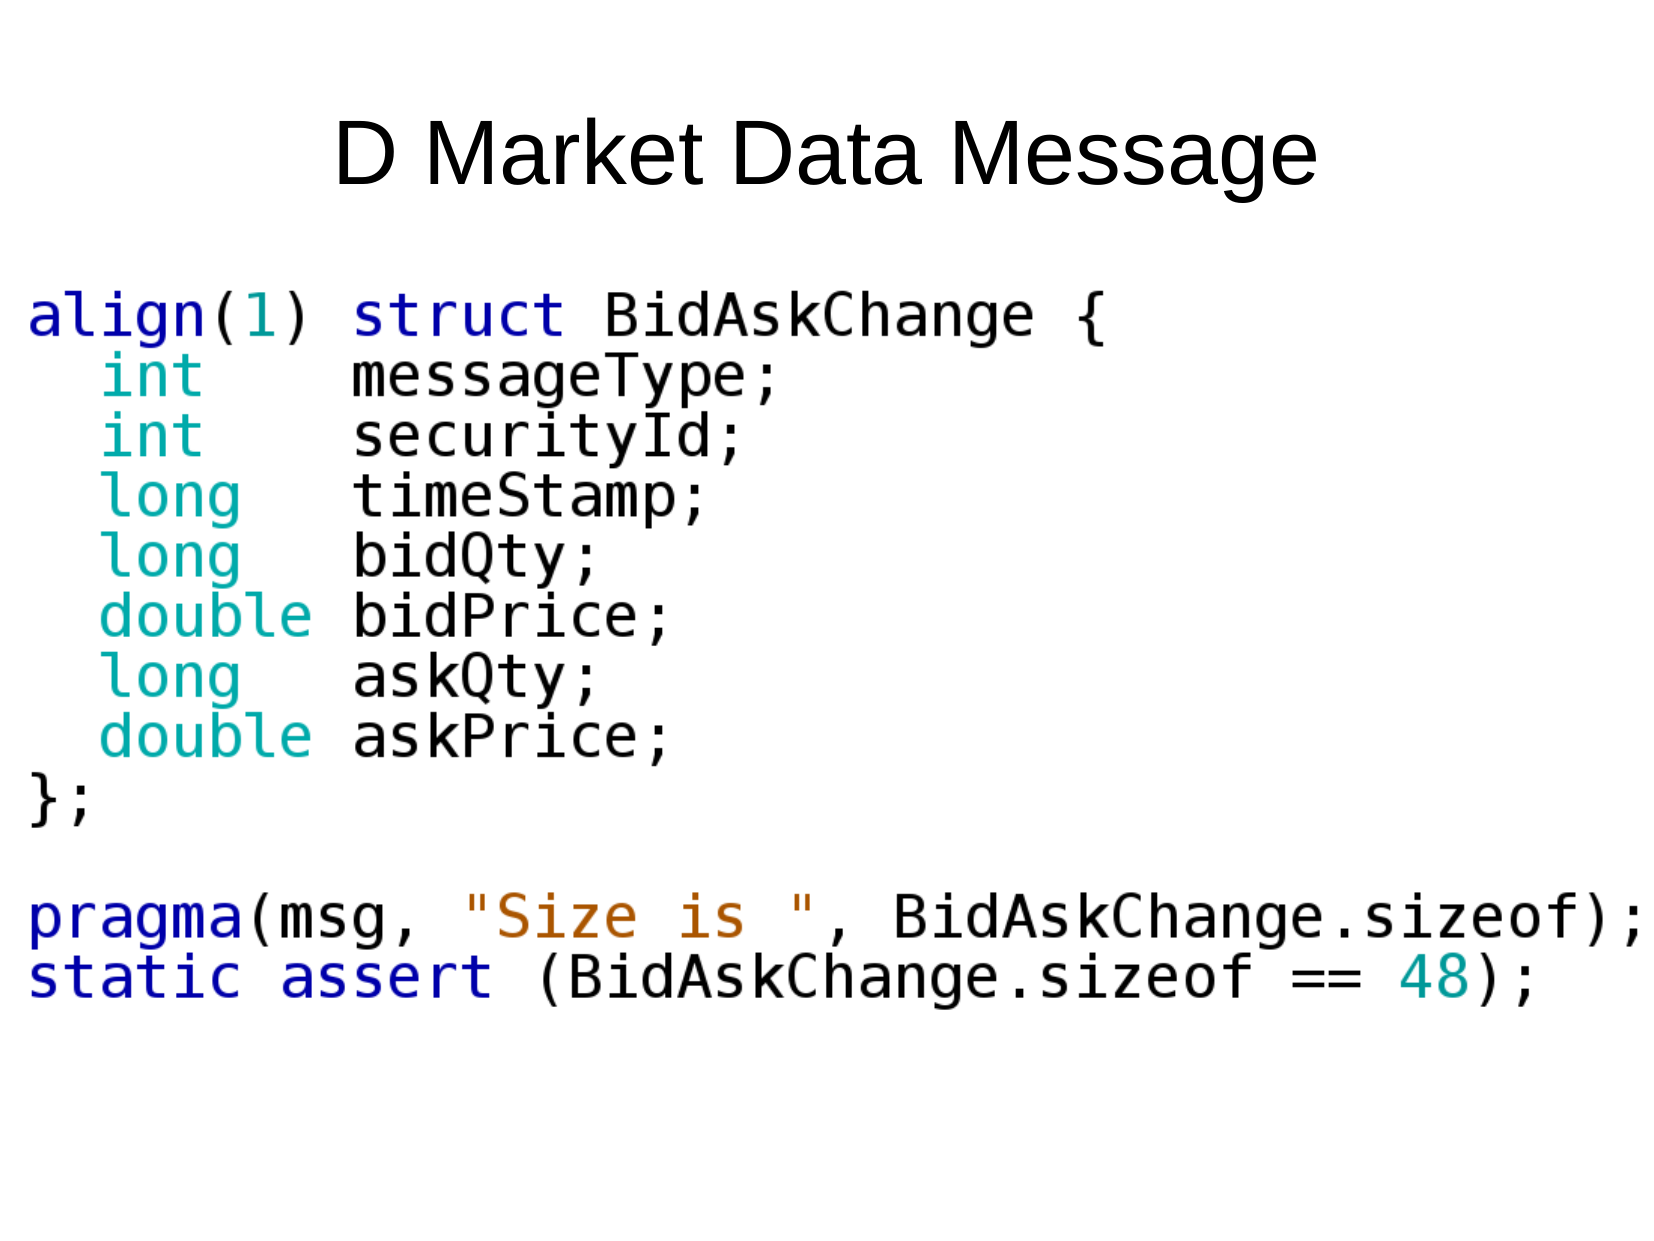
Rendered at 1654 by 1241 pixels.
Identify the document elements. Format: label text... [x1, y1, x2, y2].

picture [11, 264, 1654, 1016]
title D Market Data Message [82, 49, 1571, 257]
